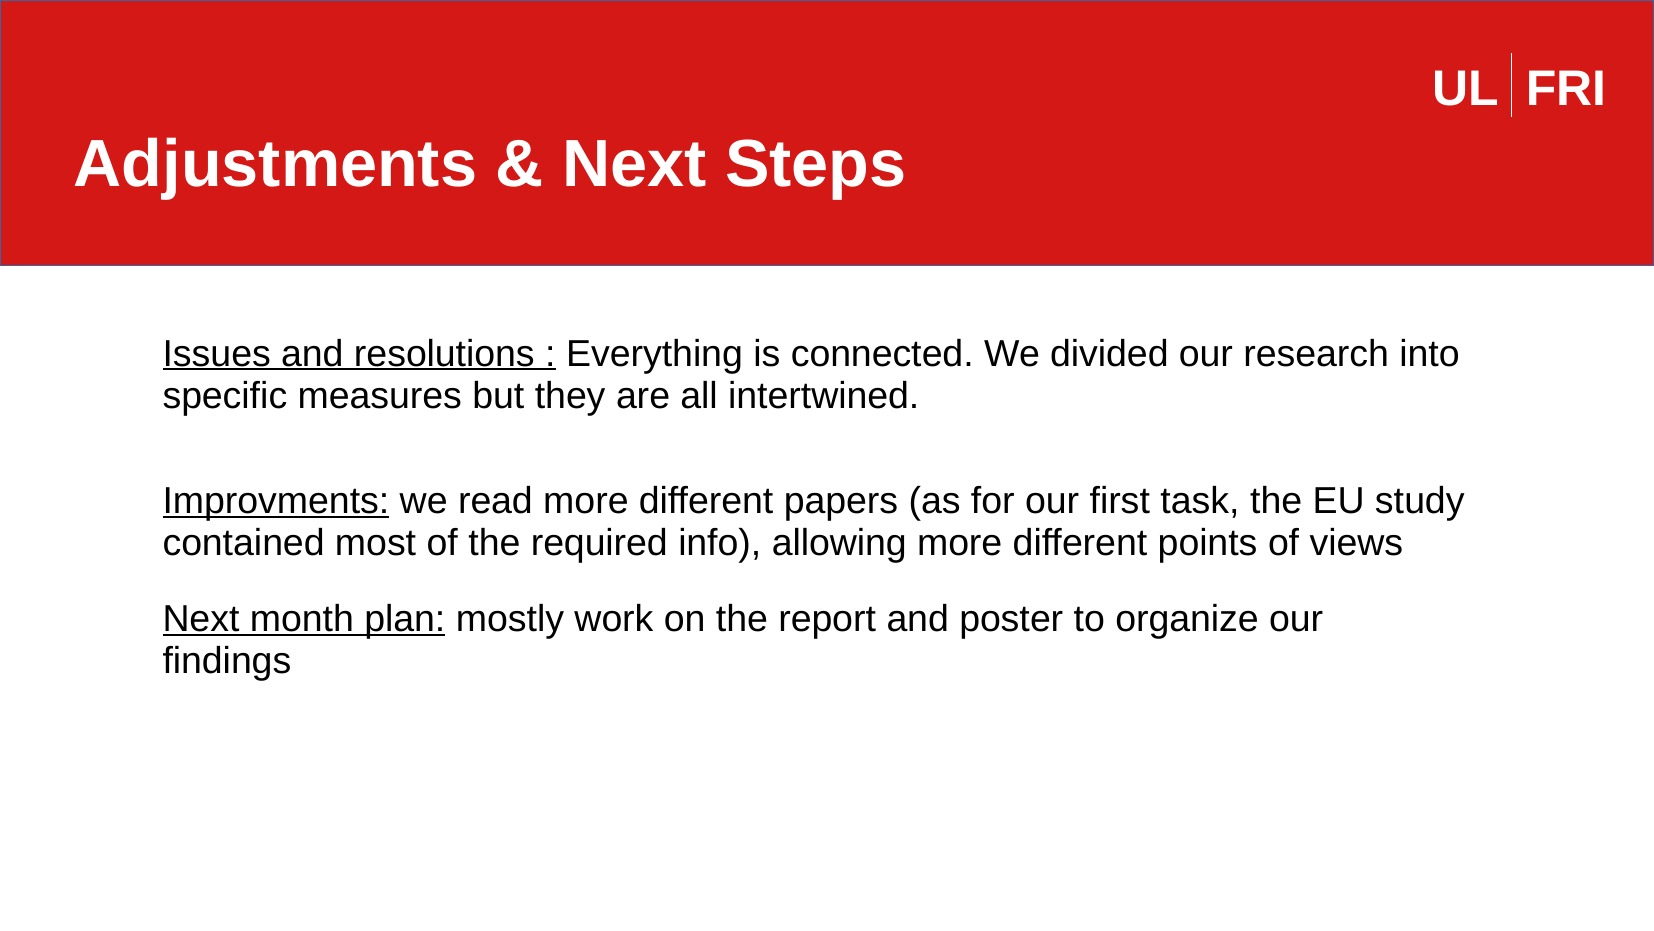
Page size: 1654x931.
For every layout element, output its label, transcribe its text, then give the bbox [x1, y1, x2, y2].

text_box Adjustments & Next Steps [59, 118, 1063, 217]
text_box [0, 0, 1654, 266]
text_box Issues and resolutions : Everything is connected. We divided our research into specific measures but they are all intertwined. [147, 324, 1595, 532]
text_box Improvments: we read more different papers (as for our first task, the EU study contained most of the required info), allowing more different points of views [147, 472, 1536, 591]
text_box UL FRI [1417, 53, 1654, 124]
text_box Next month plan: mostly work on the report and poster to organize our findings [147, 590, 1477, 739]
